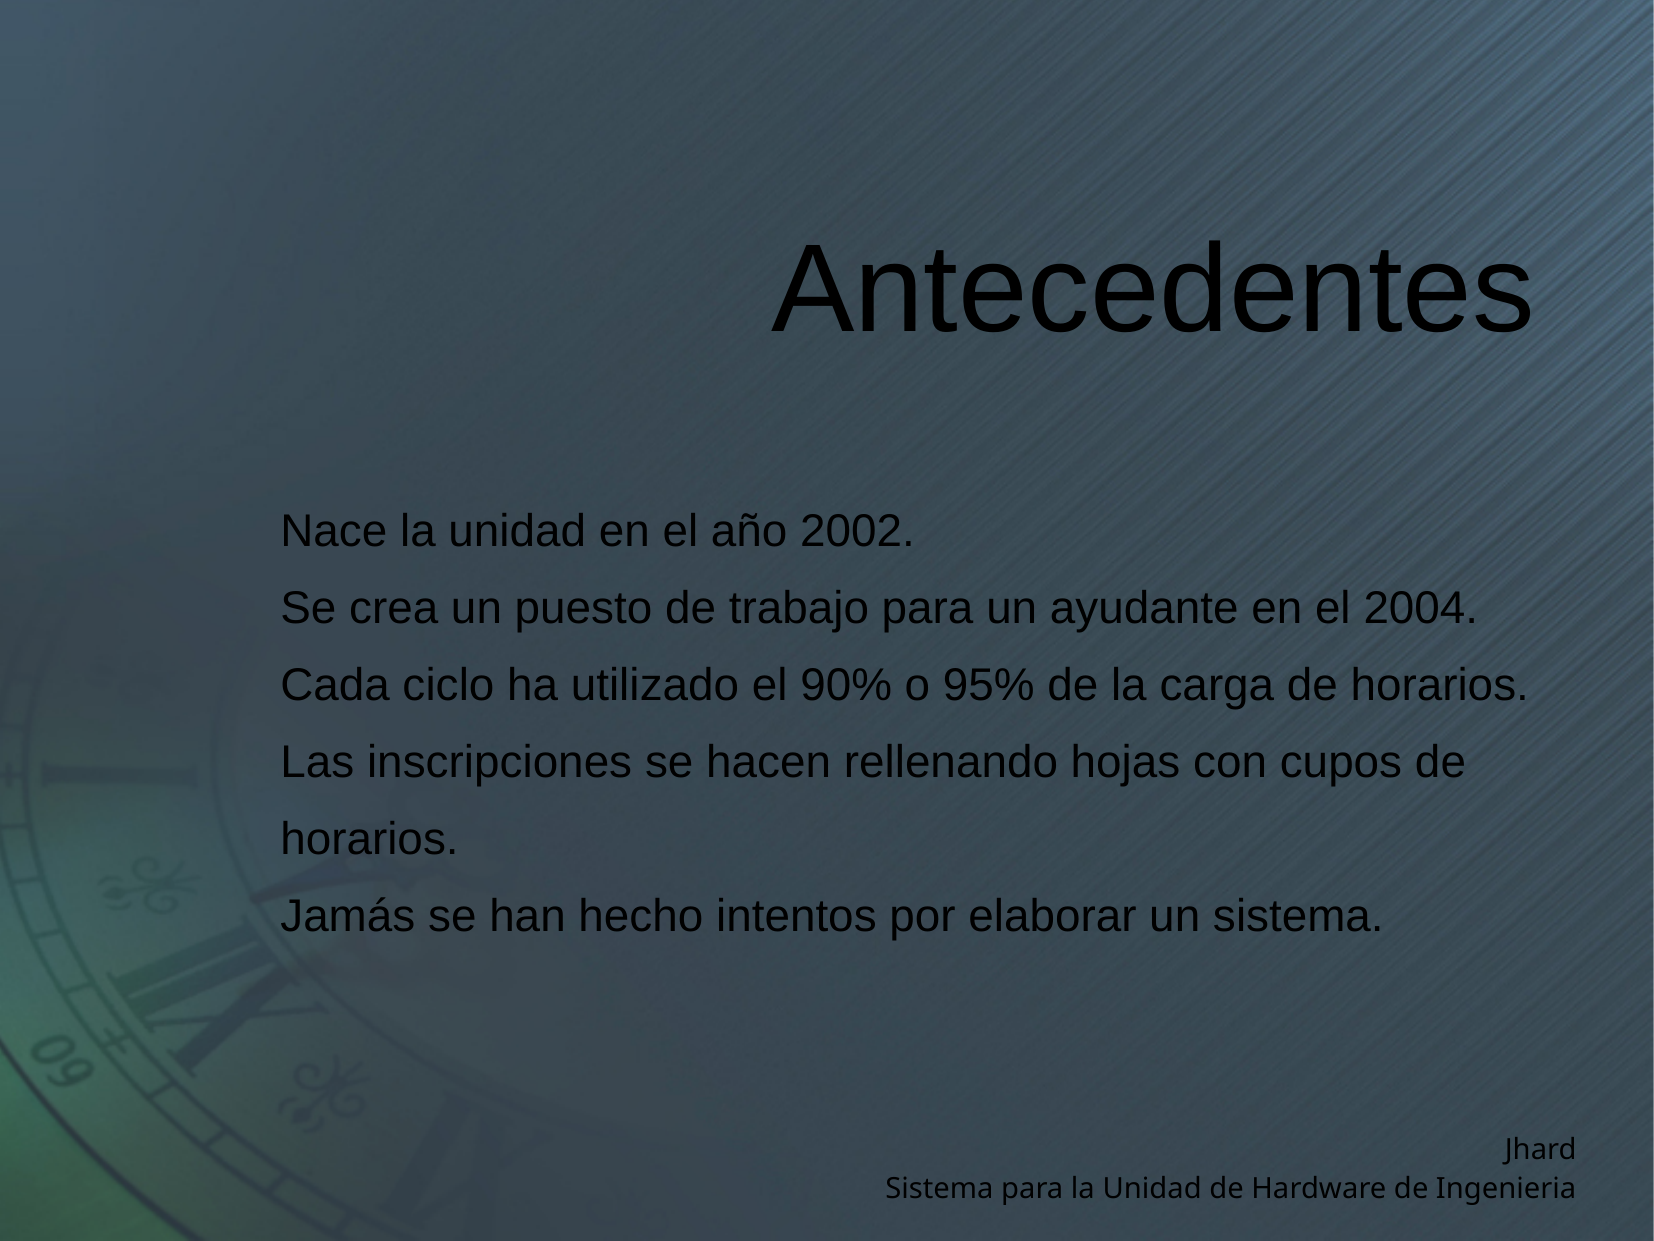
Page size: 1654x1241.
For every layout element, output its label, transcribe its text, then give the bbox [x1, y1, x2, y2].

title Antecedentes [584, 191, 1536, 384]
text_box Nace la unidad en el año 2002. Se crea un puesto de trabajo para un ayudante en el 2004. Cada ciclo ha utilizado el 90% o 95% de la carga de horarios. Las inscripciones se hacen rellenando hojas con cupos de horarios. Jamás se han hecho intentos por elaborar un sistema. [265, 472, 1565, 1093]
picture [0, 0, 1654, 1241]
